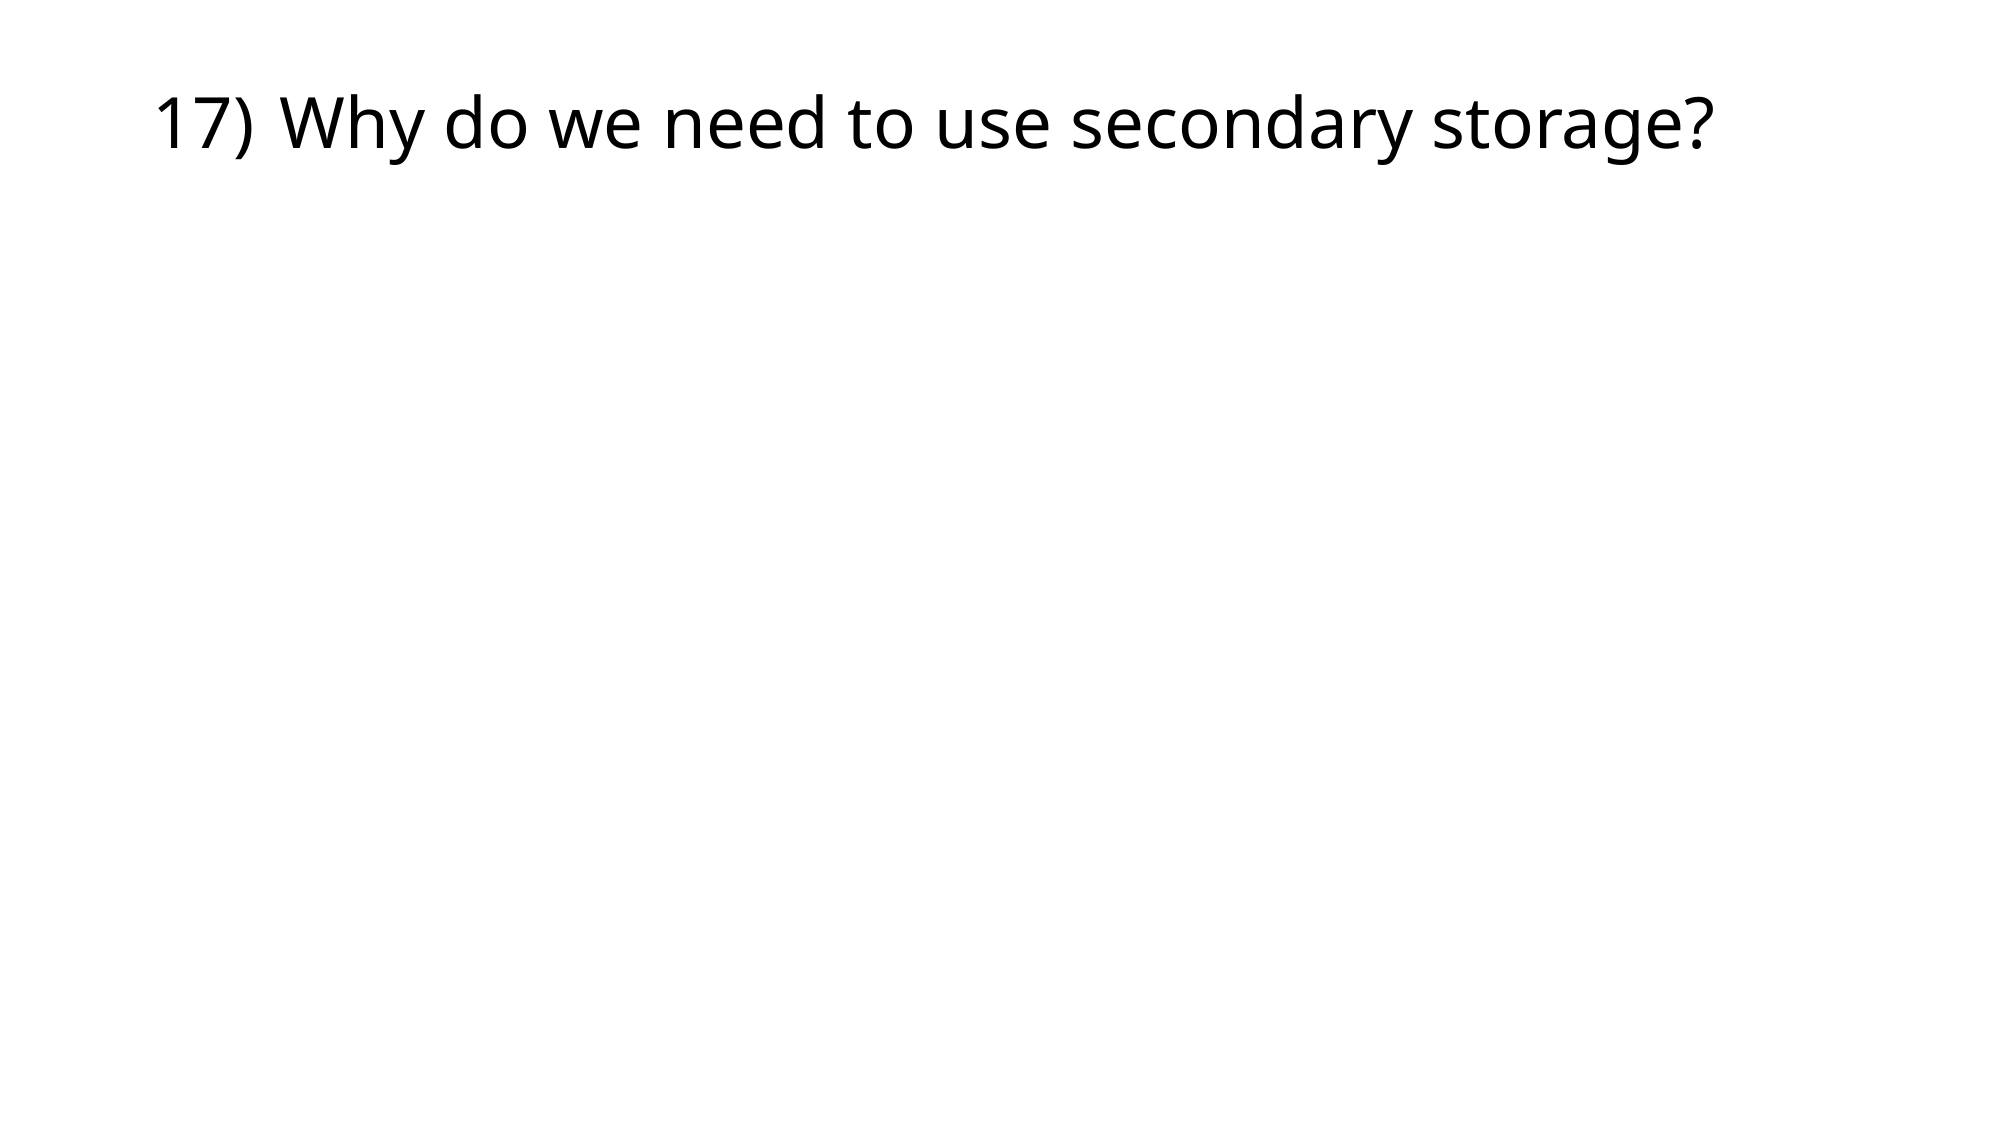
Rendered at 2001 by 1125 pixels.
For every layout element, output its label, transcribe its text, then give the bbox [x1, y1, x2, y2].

title 17) Why do we need to use secondary storage? [137, 59, 1863, 278]
